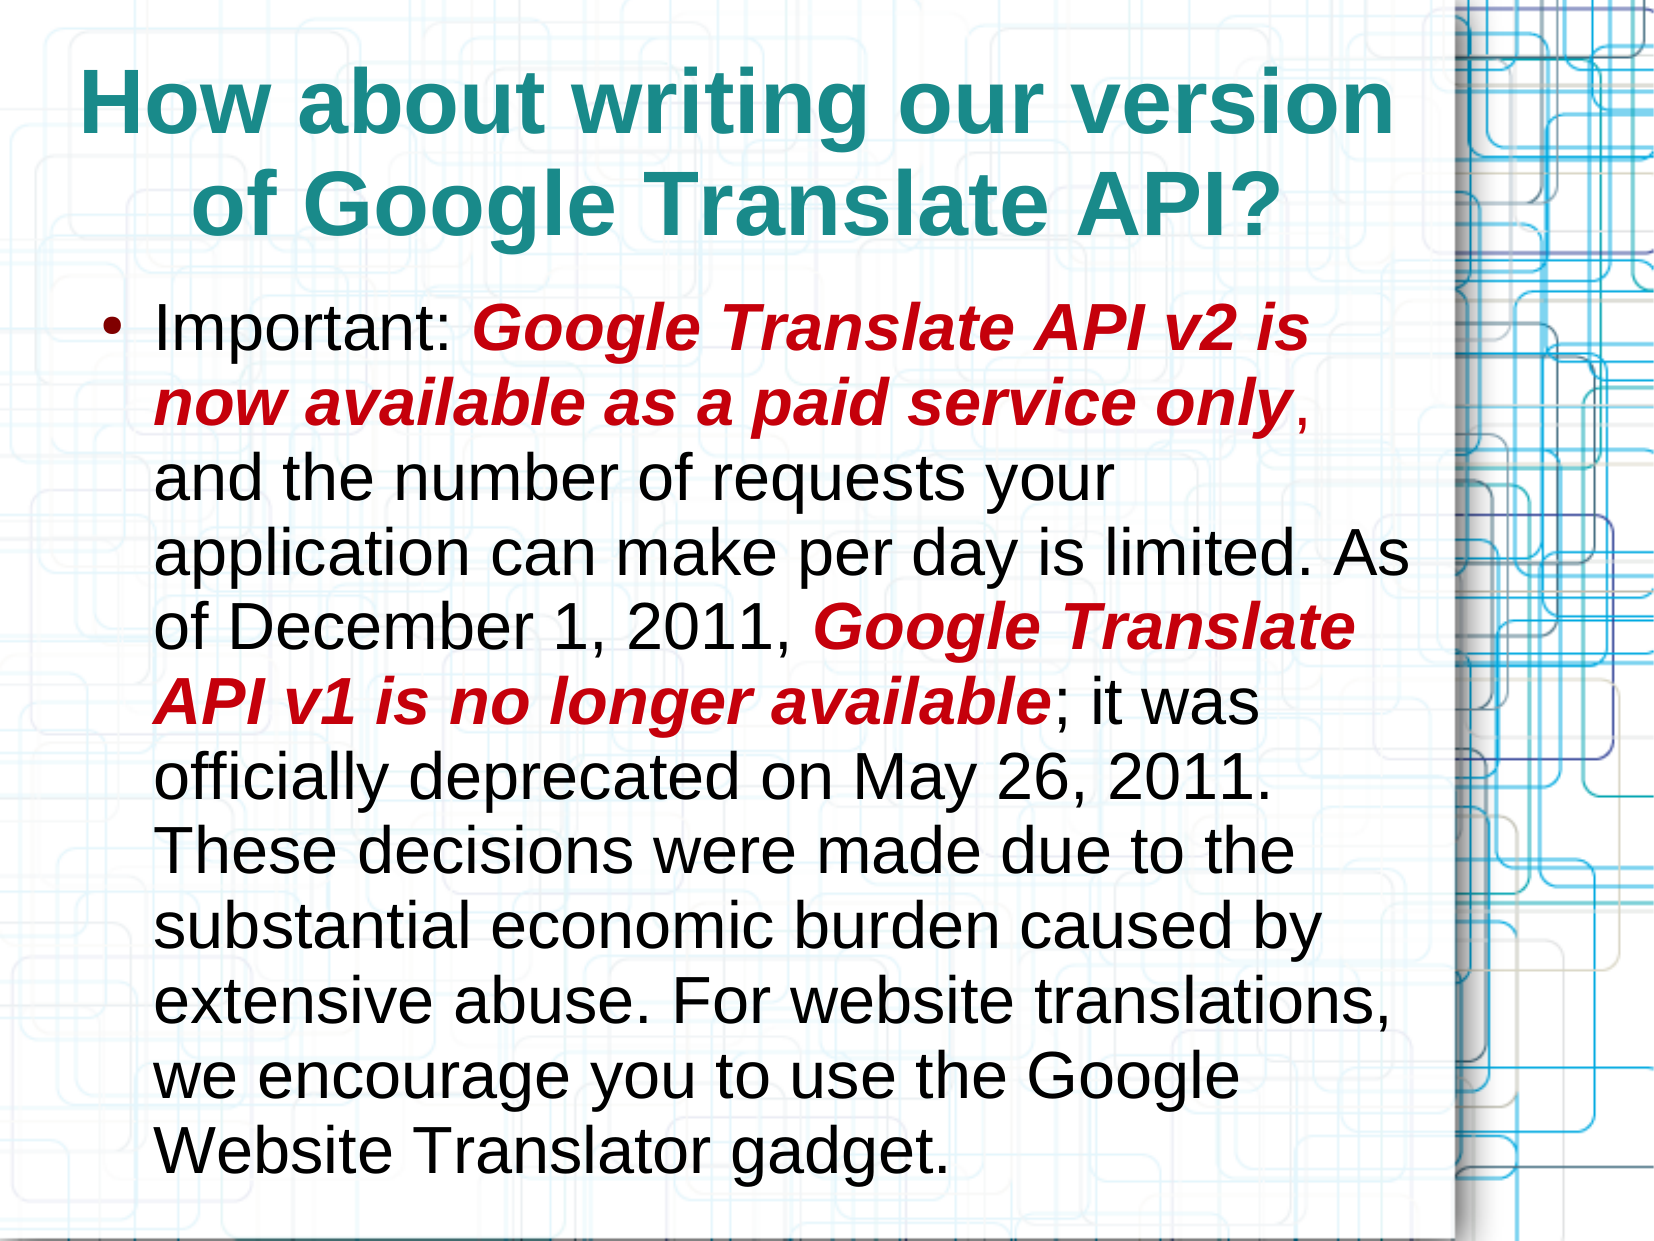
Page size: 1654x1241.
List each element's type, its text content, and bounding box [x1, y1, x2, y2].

picture [0, 0, 1654, 1241]
title How about writing our version of Google Translate API? [59, 49, 1418, 257]
list Important: Google Translate API v2 is now available as a paid service only, and the number of requests your application can make per day is limited. As of December 1, 2011, Google Translate API v1 is no longer available; it was officially deprecated on May 26, 2011. These decisions were made due to the substantial economic burden caused by extensive abuse. For website translations, we encourage you to use the Google Website Translator gadget. [82, 290, 1418, 1241]
